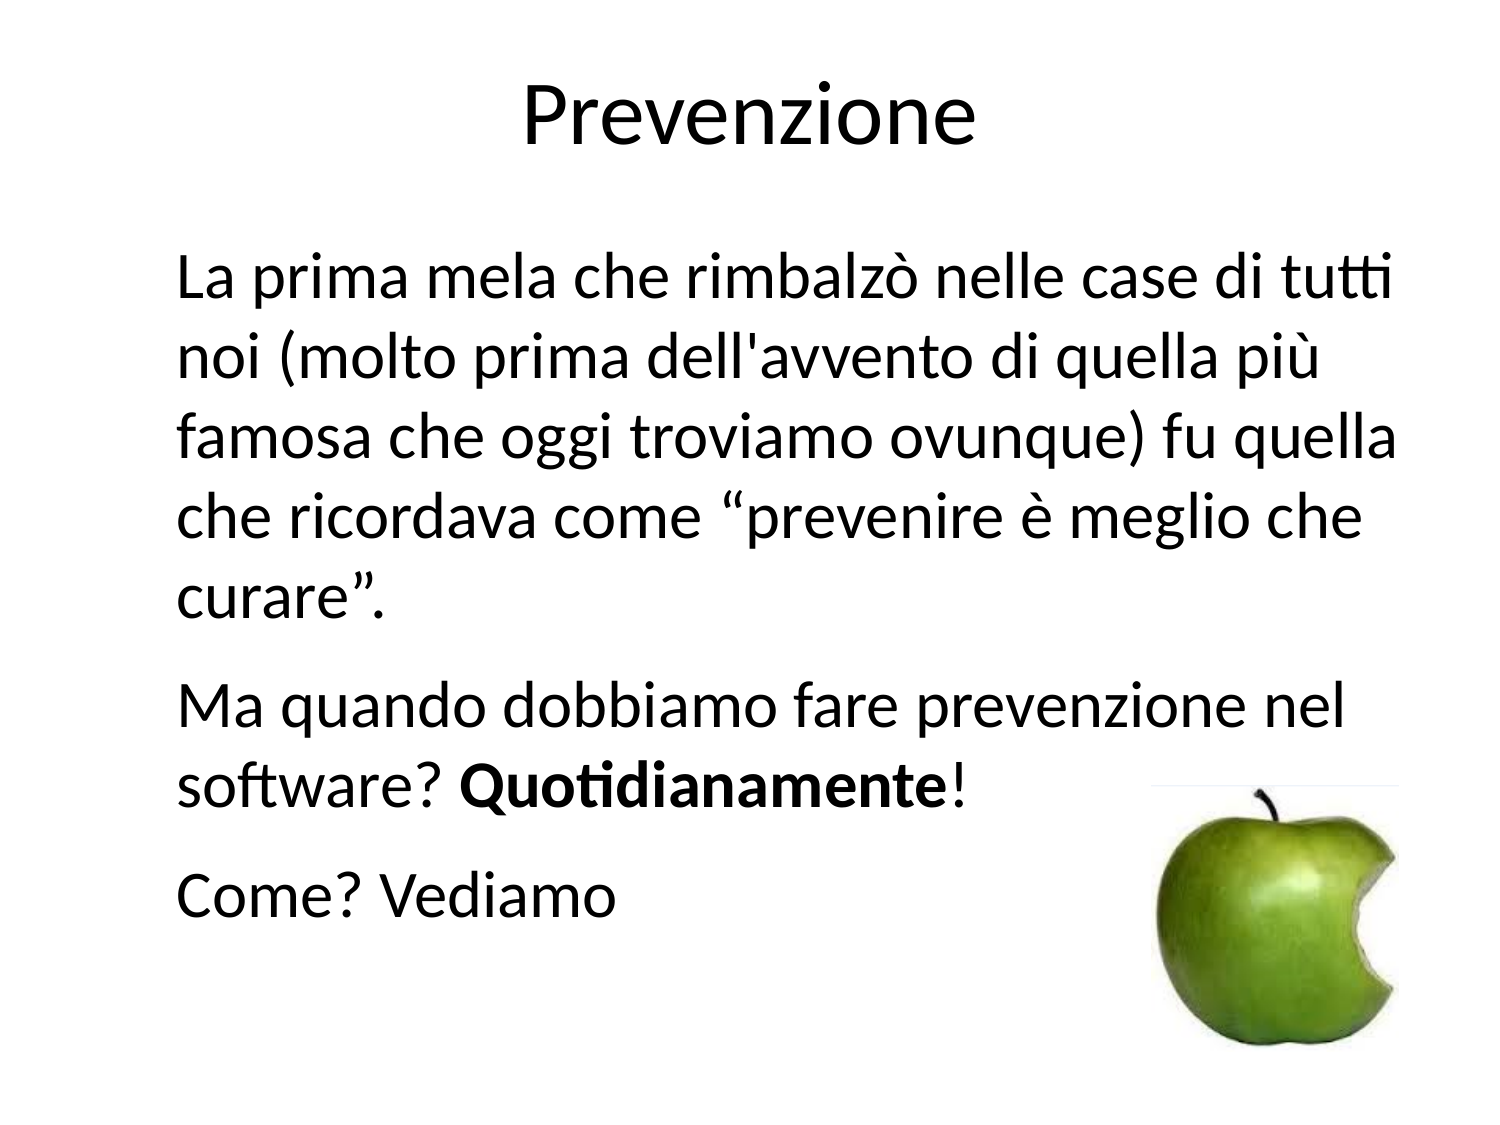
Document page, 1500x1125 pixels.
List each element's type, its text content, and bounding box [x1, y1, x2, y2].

list La prima mela che rimbalzò nelle case di tutti noi (molto prima dell'avvento di quella più famosa che oggi troviamo ovunque) fu quella che ricordava come “prevenire è meglio che curare”. Ma quando dobbiamo fare prevenzione nel software? Quotidianamente! Come? Vediamo [91, 224, 1441, 1074]
picture [1151, 785, 1399, 1052]
title Prevenzione [75, 45, 1425, 233]
